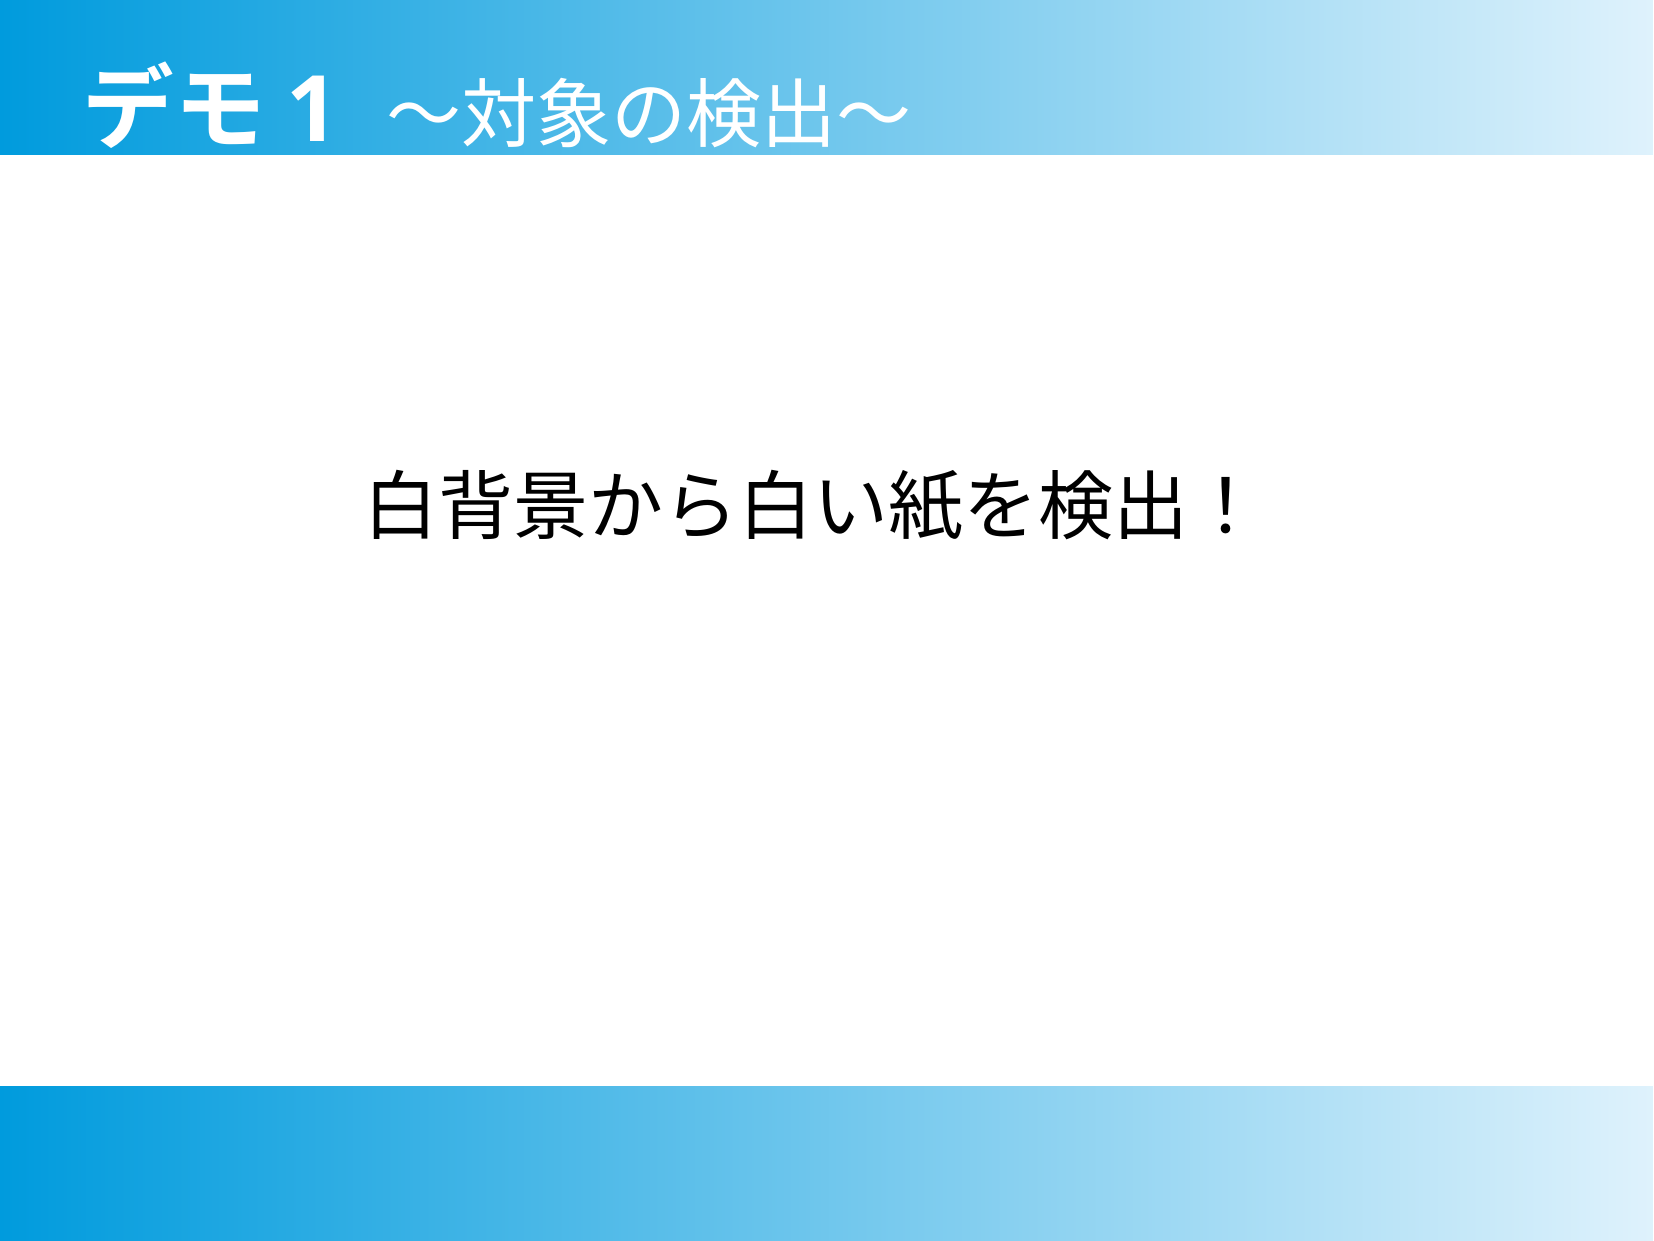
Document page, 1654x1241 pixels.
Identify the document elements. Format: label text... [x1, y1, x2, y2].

text_box 白背景から白い紙を検出！ [348, 439, 1471, 567]
title デモ 1 〜対象の検出〜 [82, 32, 1571, 171]
